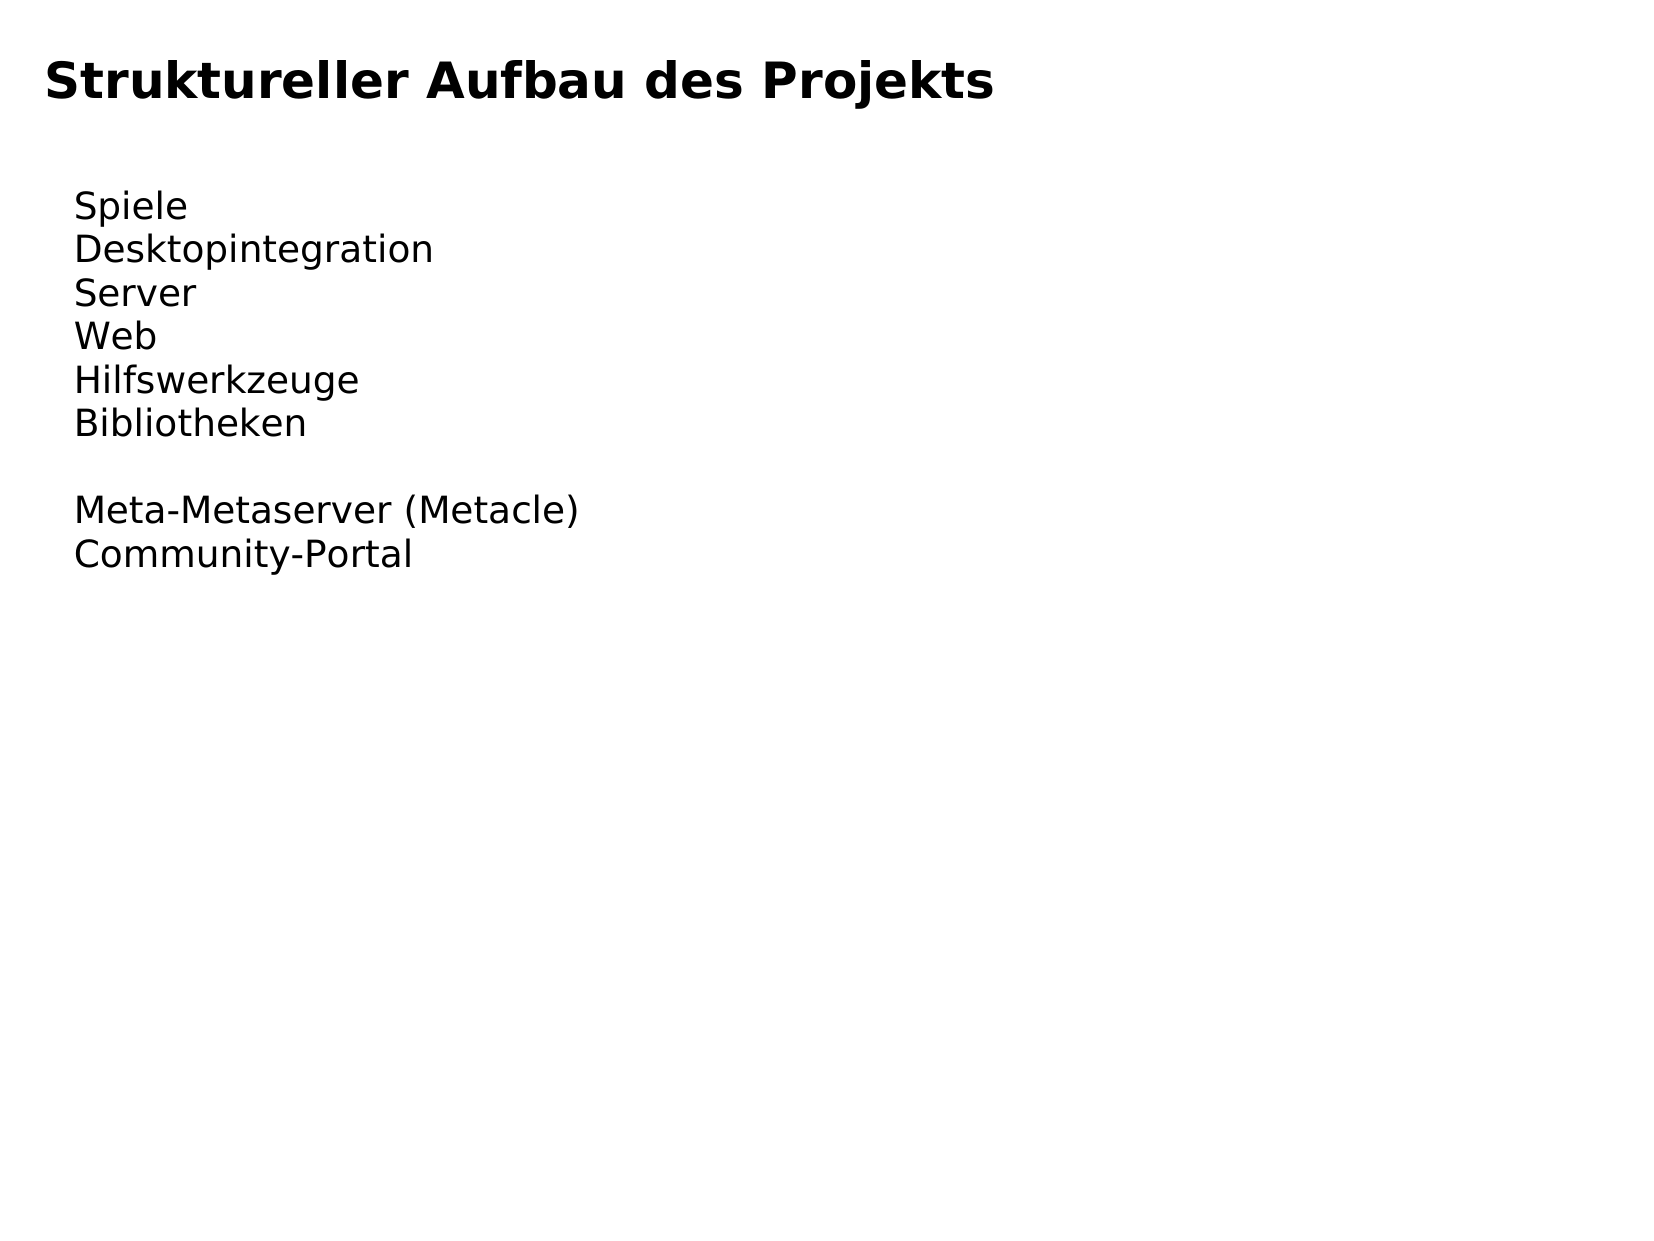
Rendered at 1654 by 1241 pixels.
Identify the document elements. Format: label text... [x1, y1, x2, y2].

text_box Struktureller Aufbau des Projekts [29, 45, 1625, 119]
text_box Spiele Desktopintegration Server Web Hilfswerkzeuge Bibliotheken Meta-Metaserver (Metacle) Community-Portal [59, 177, 1595, 584]
